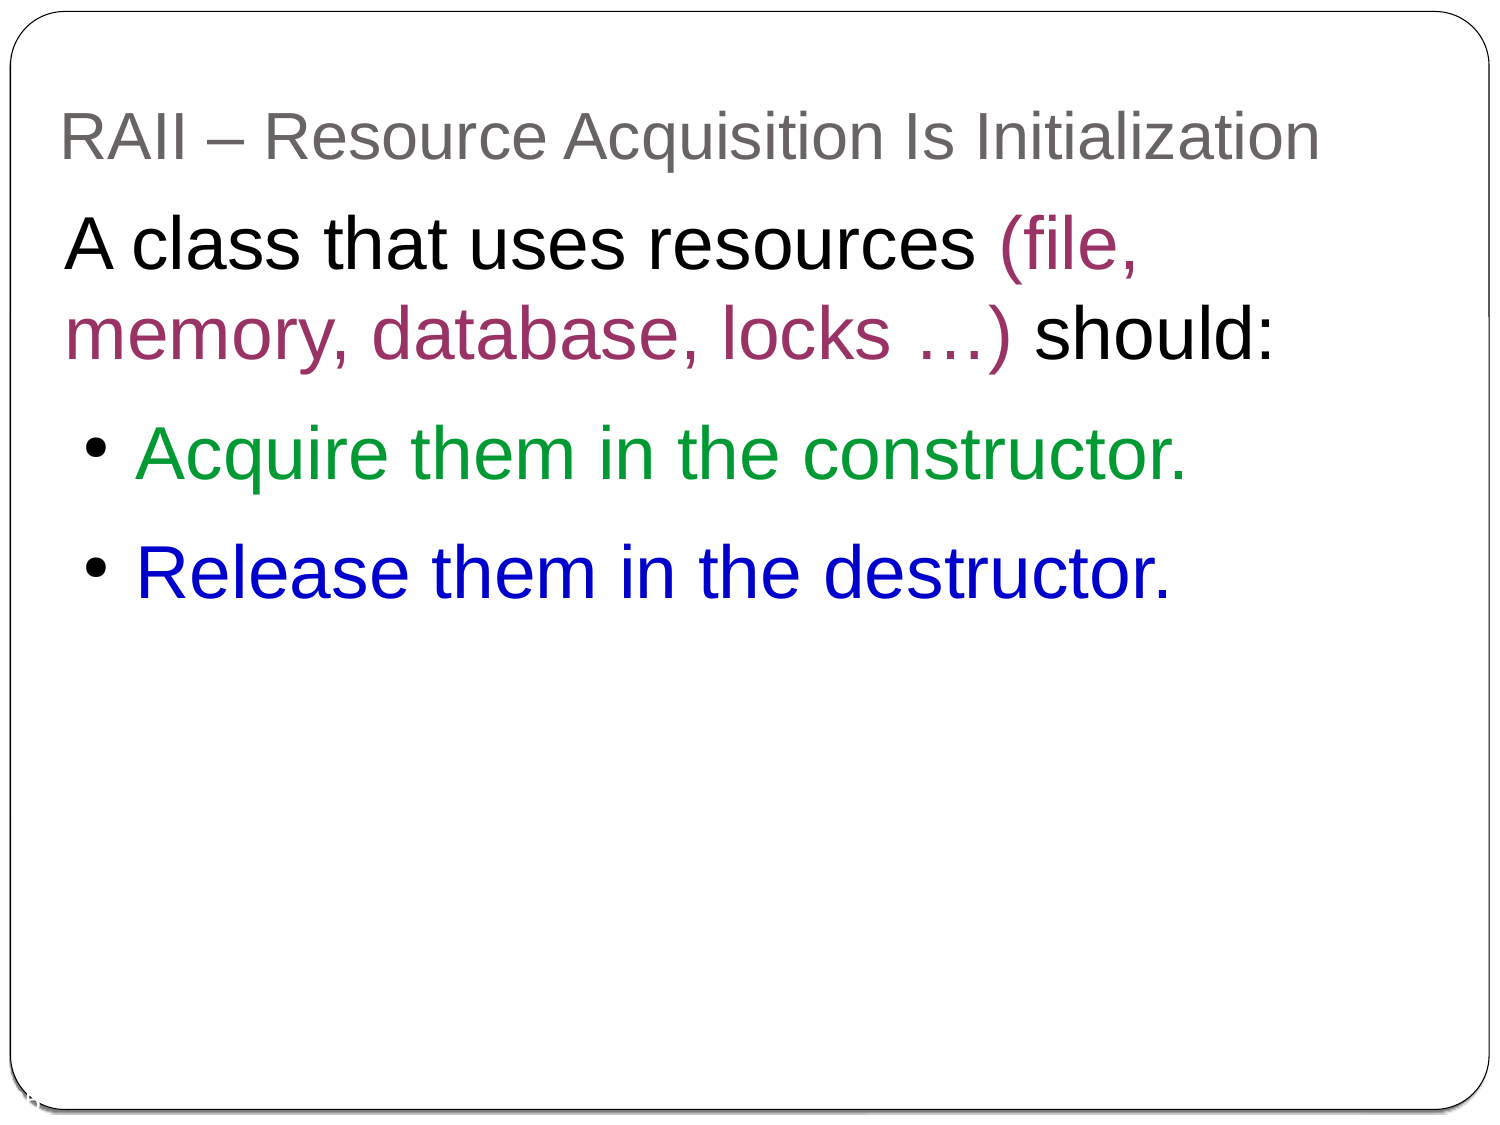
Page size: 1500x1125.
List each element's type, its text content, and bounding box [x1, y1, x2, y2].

list A class that uses resources (file, memory, database, locks …) should: Acquire them in the constructor. Release them in the destructor. [50, 187, 1450, 1125]
title RAII – Resource Acquisition Is Initialization [45, 57, 1445, 188]
slide_number <number> [0, 1074, 50, 1125]
